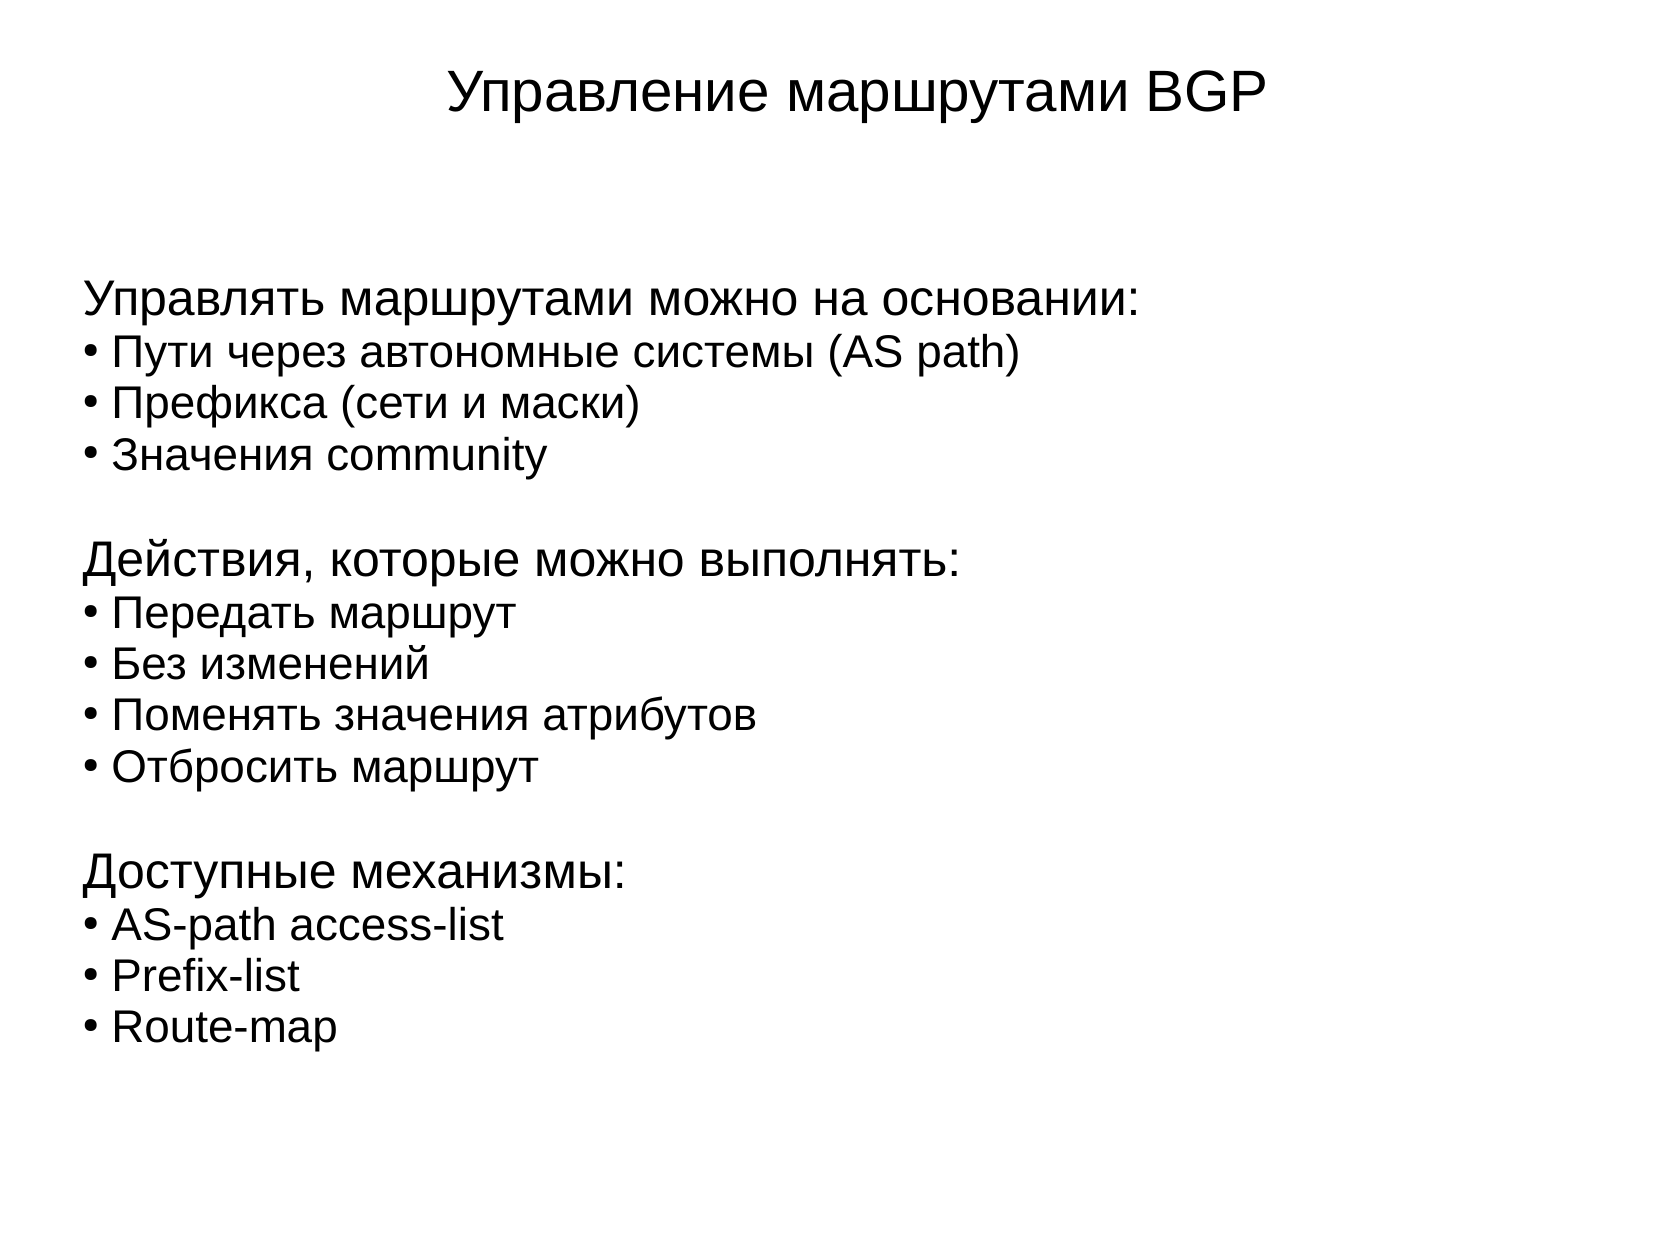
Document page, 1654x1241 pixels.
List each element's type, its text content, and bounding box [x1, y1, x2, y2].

title Управление маршрутами BGP [82, 48, 1613, 133]
subtitle Управлять маршрутами можно на основании: Пути через автономные системы (AS path) Префикса (сети и маски) Значения community Действия, которые можно выполнять: Передать маршрут Без изменений Поменять значения атрибутов Отбросить маршрут Доступные механизмы: AS-path access-list Prefix-list Route-map [82, 165, 1571, 1158]
